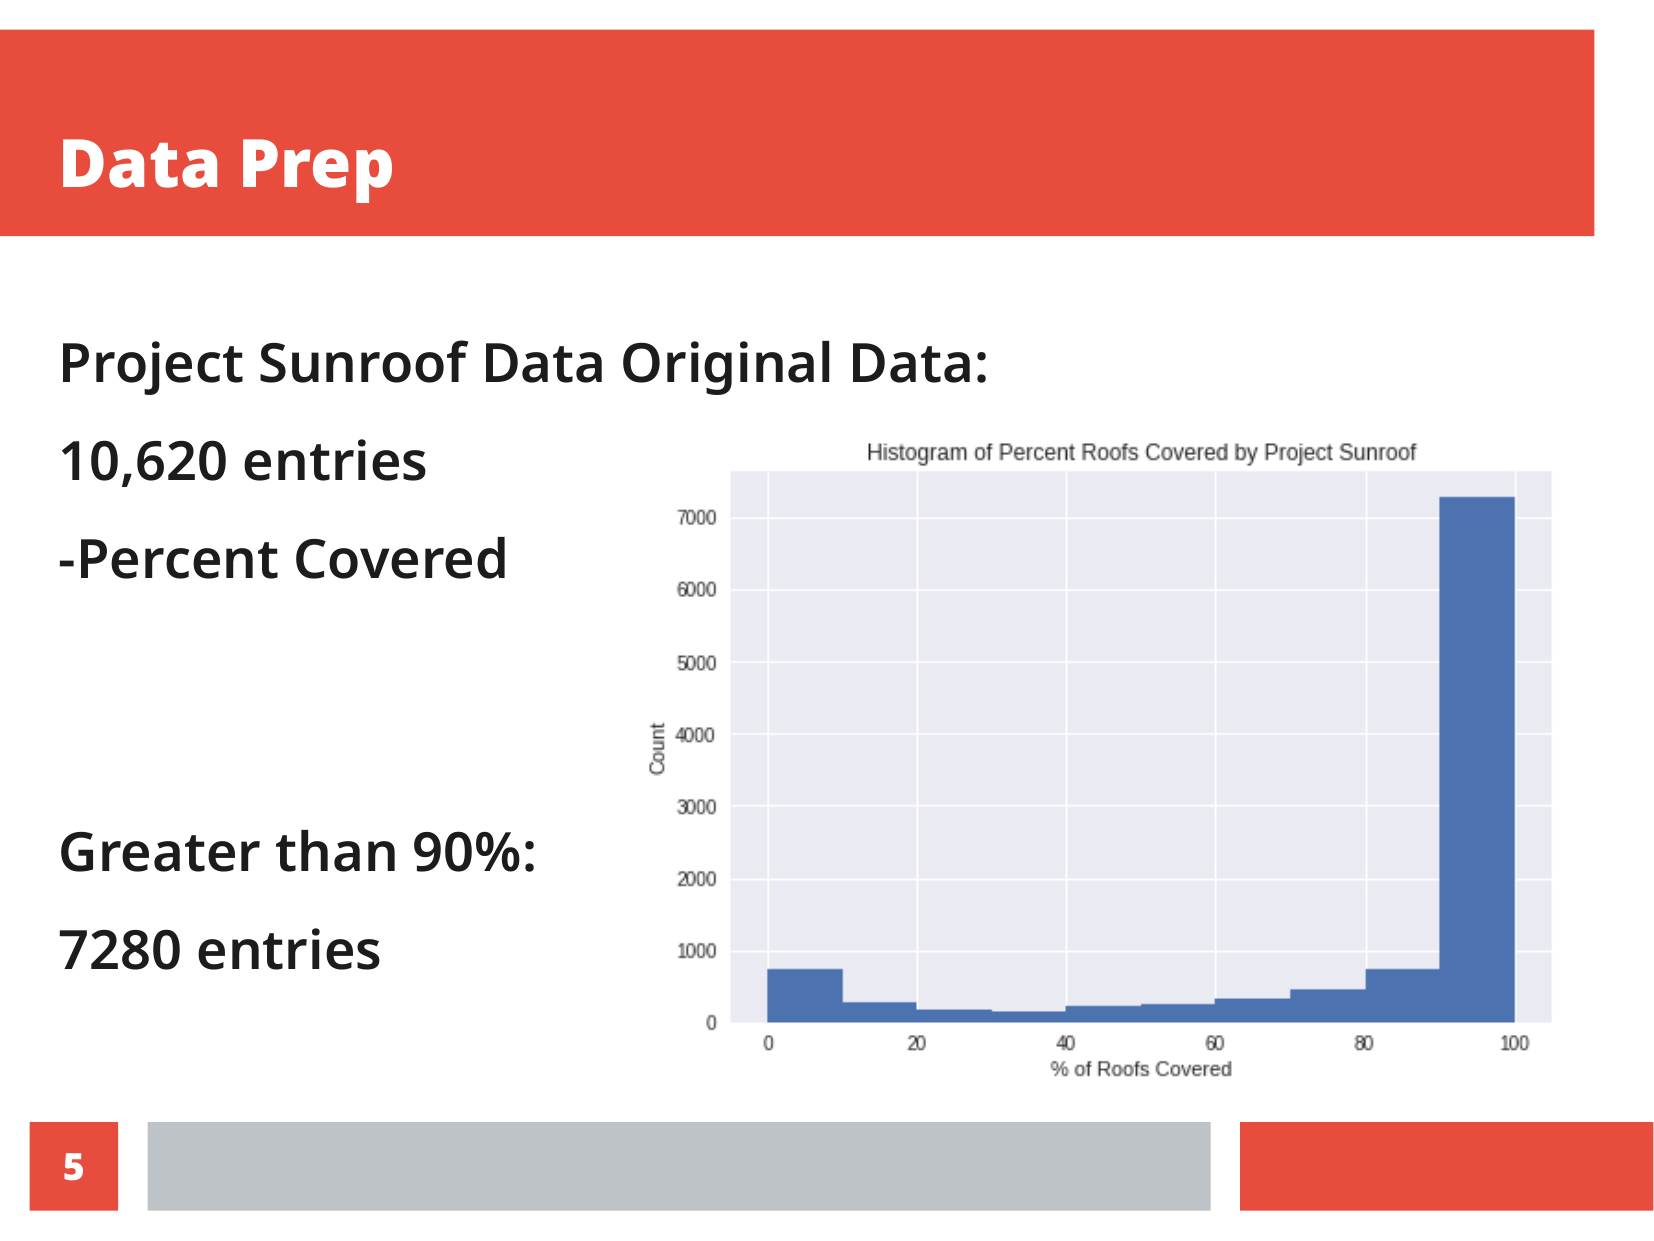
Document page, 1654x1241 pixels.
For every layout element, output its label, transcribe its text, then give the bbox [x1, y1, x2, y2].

title Data Prep [59, 59, 1595, 207]
list Project Sunroof Data Original Data: 10,620 entries -Percent Covered Greater than 90%: 7280 entries [59, 324, 1565, 1093]
picture [637, 431, 1565, 1093]
